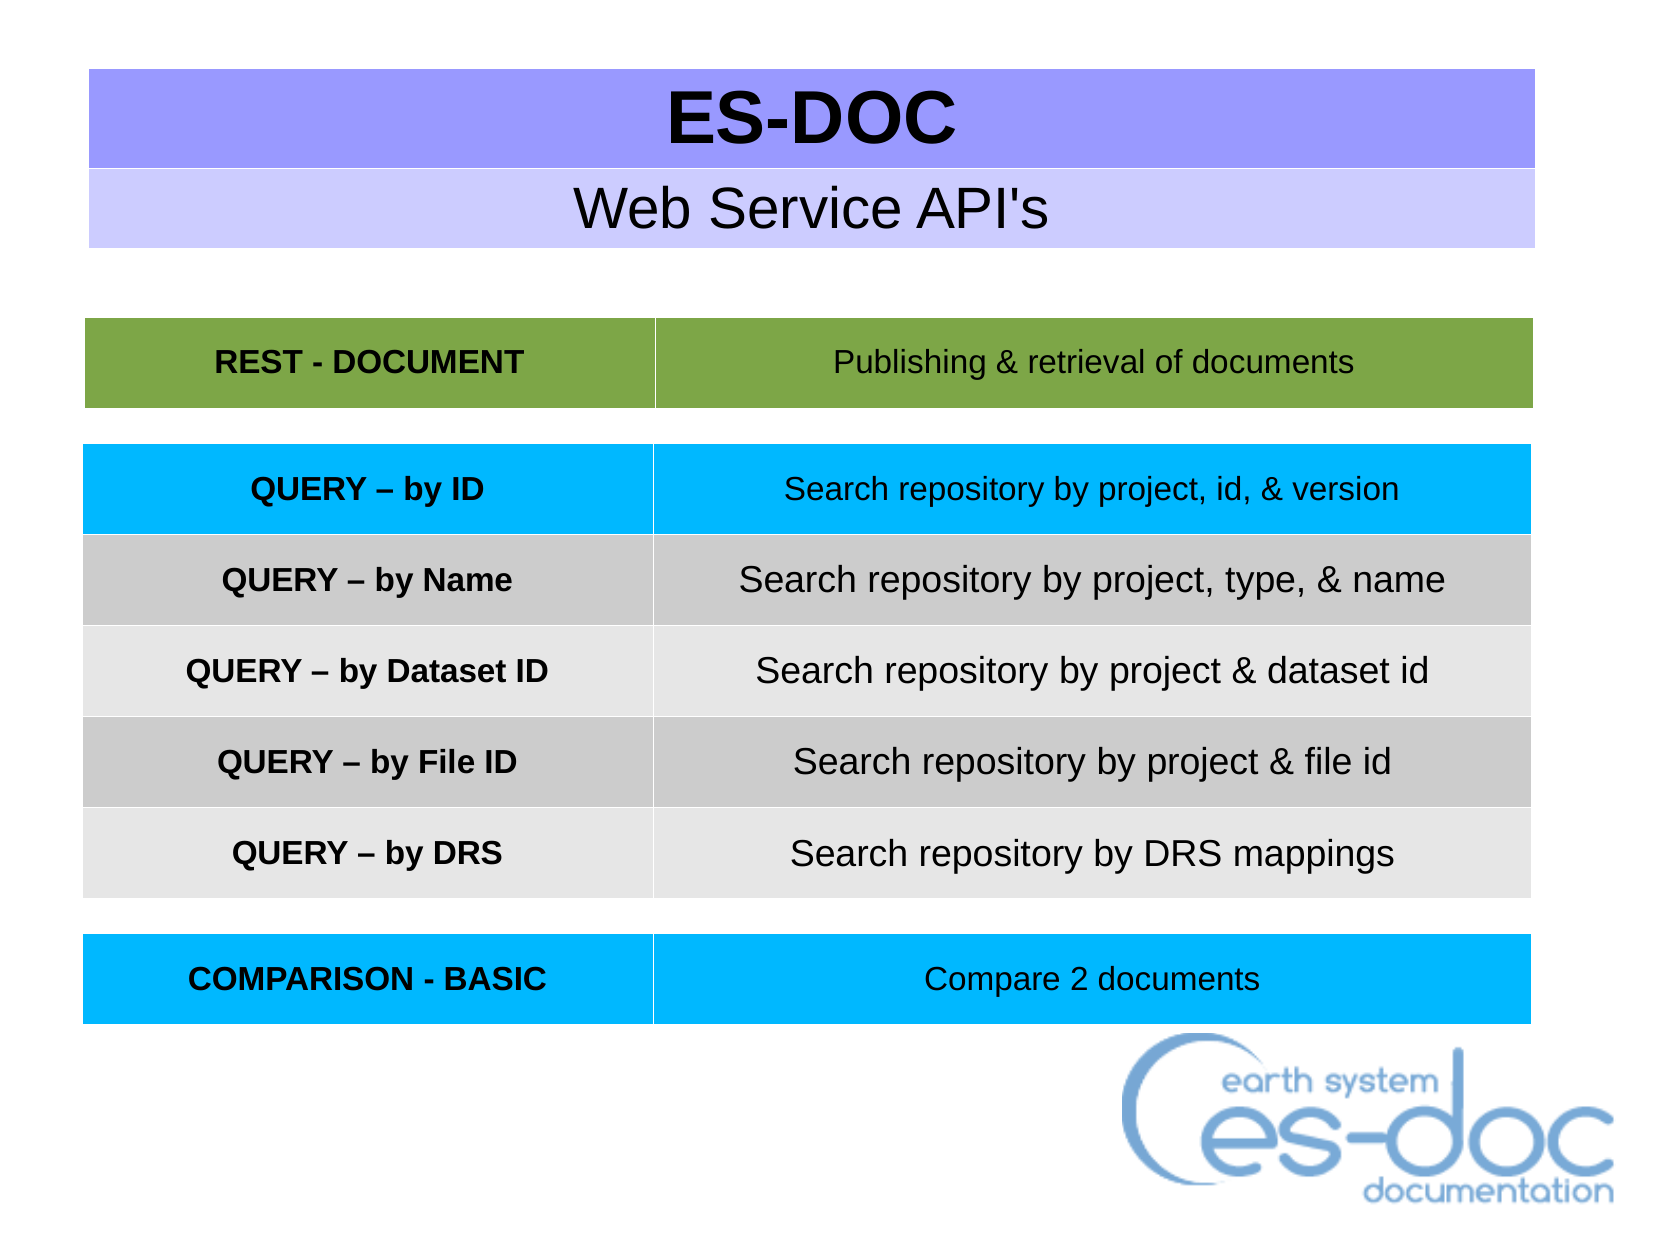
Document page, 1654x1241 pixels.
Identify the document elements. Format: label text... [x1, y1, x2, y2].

table_header Search repository by project, id, & version [654, 444, 1531, 534]
table_cell QUERY – by File ID [83, 717, 653, 807]
table_cell QUERY – by Name [83, 535, 653, 625]
table_header QUERY – by ID [83, 444, 653, 534]
table_cell QUERY – by DRS [83, 808, 653, 898]
picture [1122, 1033, 1616, 1211]
table_header REST - DOCUMENT [85, 318, 655, 408]
table_cell Web Service API's [89, 169, 1535, 248]
table_cell Search repository by project, type, & name [654, 535, 1531, 625]
table_cell Search repository by project & file id [654, 717, 1531, 807]
table_header COMPARISON - BASIC [83, 934, 653, 1024]
table_cell Search repository by project & dataset id [654, 626, 1531, 716]
table_cell Search repository by DRS mappings [654, 808, 1531, 898]
table_header Publishing & retrieval of documents [656, 318, 1533, 408]
table_header ES-DOC [89, 69, 1535, 168]
table_cell QUERY – by Dataset ID [83, 626, 653, 716]
table_header Compare 2 documents [654, 934, 1531, 1024]
